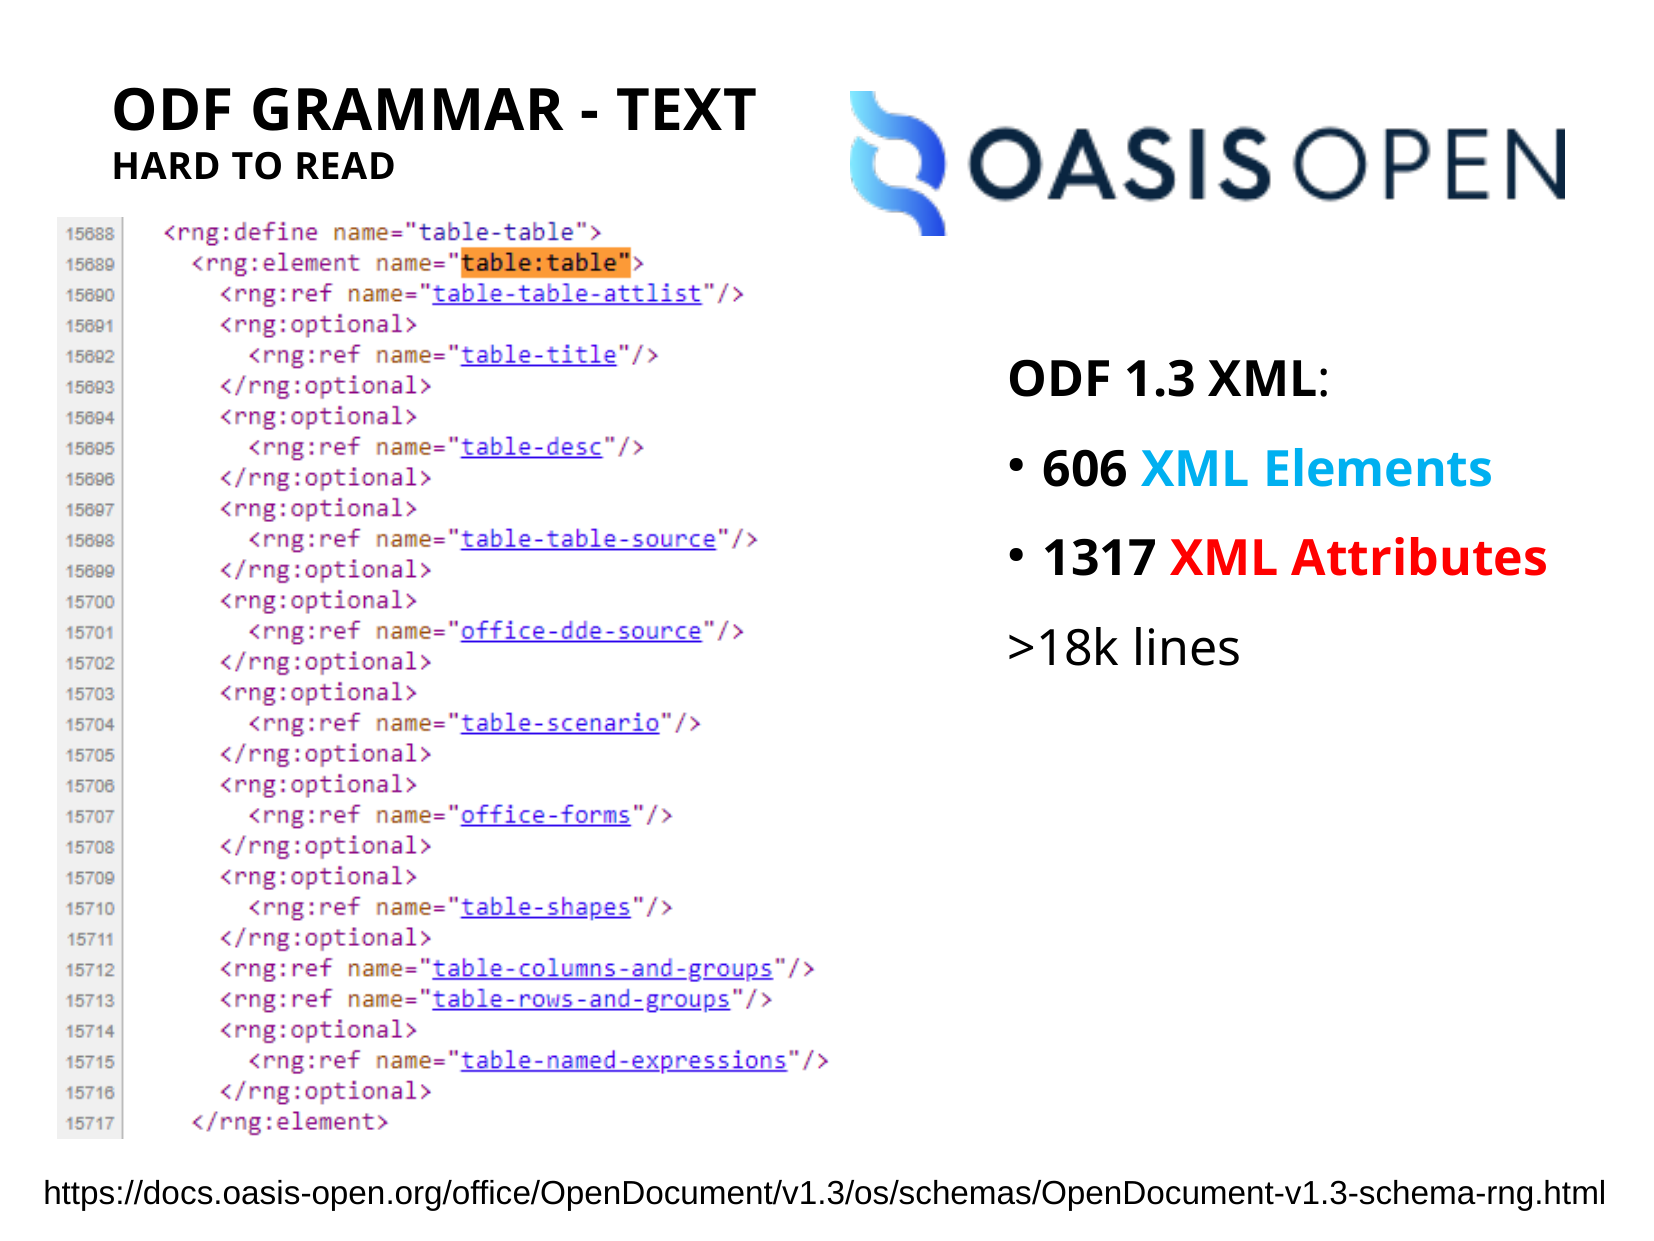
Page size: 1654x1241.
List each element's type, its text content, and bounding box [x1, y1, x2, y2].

picture [57, 217, 848, 1139]
text_box ODF 1.3 XML: 606 XML Elements 1317 XML Attributes >18k lines [1007, 346, 1556, 765]
text_box https://docs.oasis-open.org/office/OpenDocument/v1.3/os/schemas/OpenDocument-v1.3-schema-rng.html [28, 1167, 1624, 1220]
title ODF Grammar - text hard to read [111, 71, 1419, 249]
picture [850, 91, 1565, 236]
